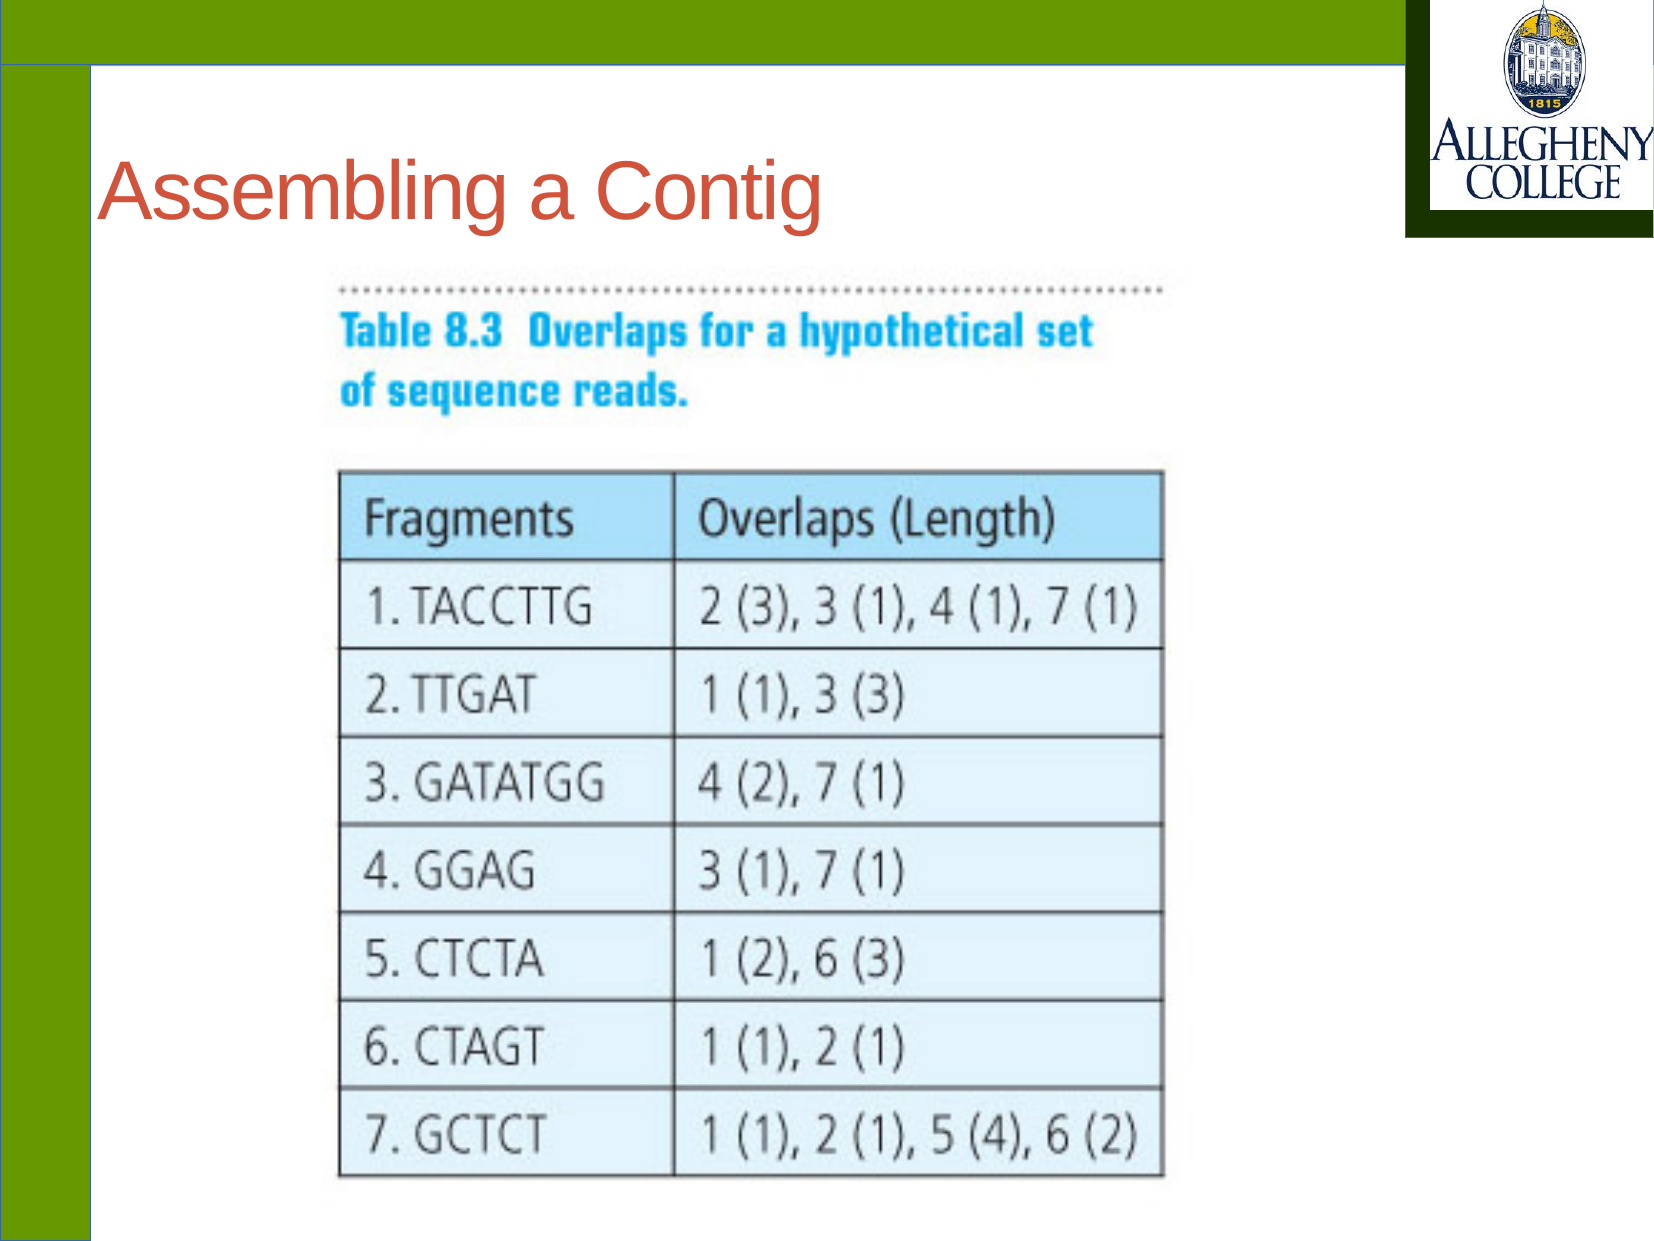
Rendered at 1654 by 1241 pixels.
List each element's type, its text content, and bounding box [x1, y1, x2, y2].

picture [279, 276, 1212, 1212]
text_box [0, 0, 1654, 1241]
picture [1430, 0, 1654, 210]
title Assembling a Contig [91, 96, 1571, 276]
